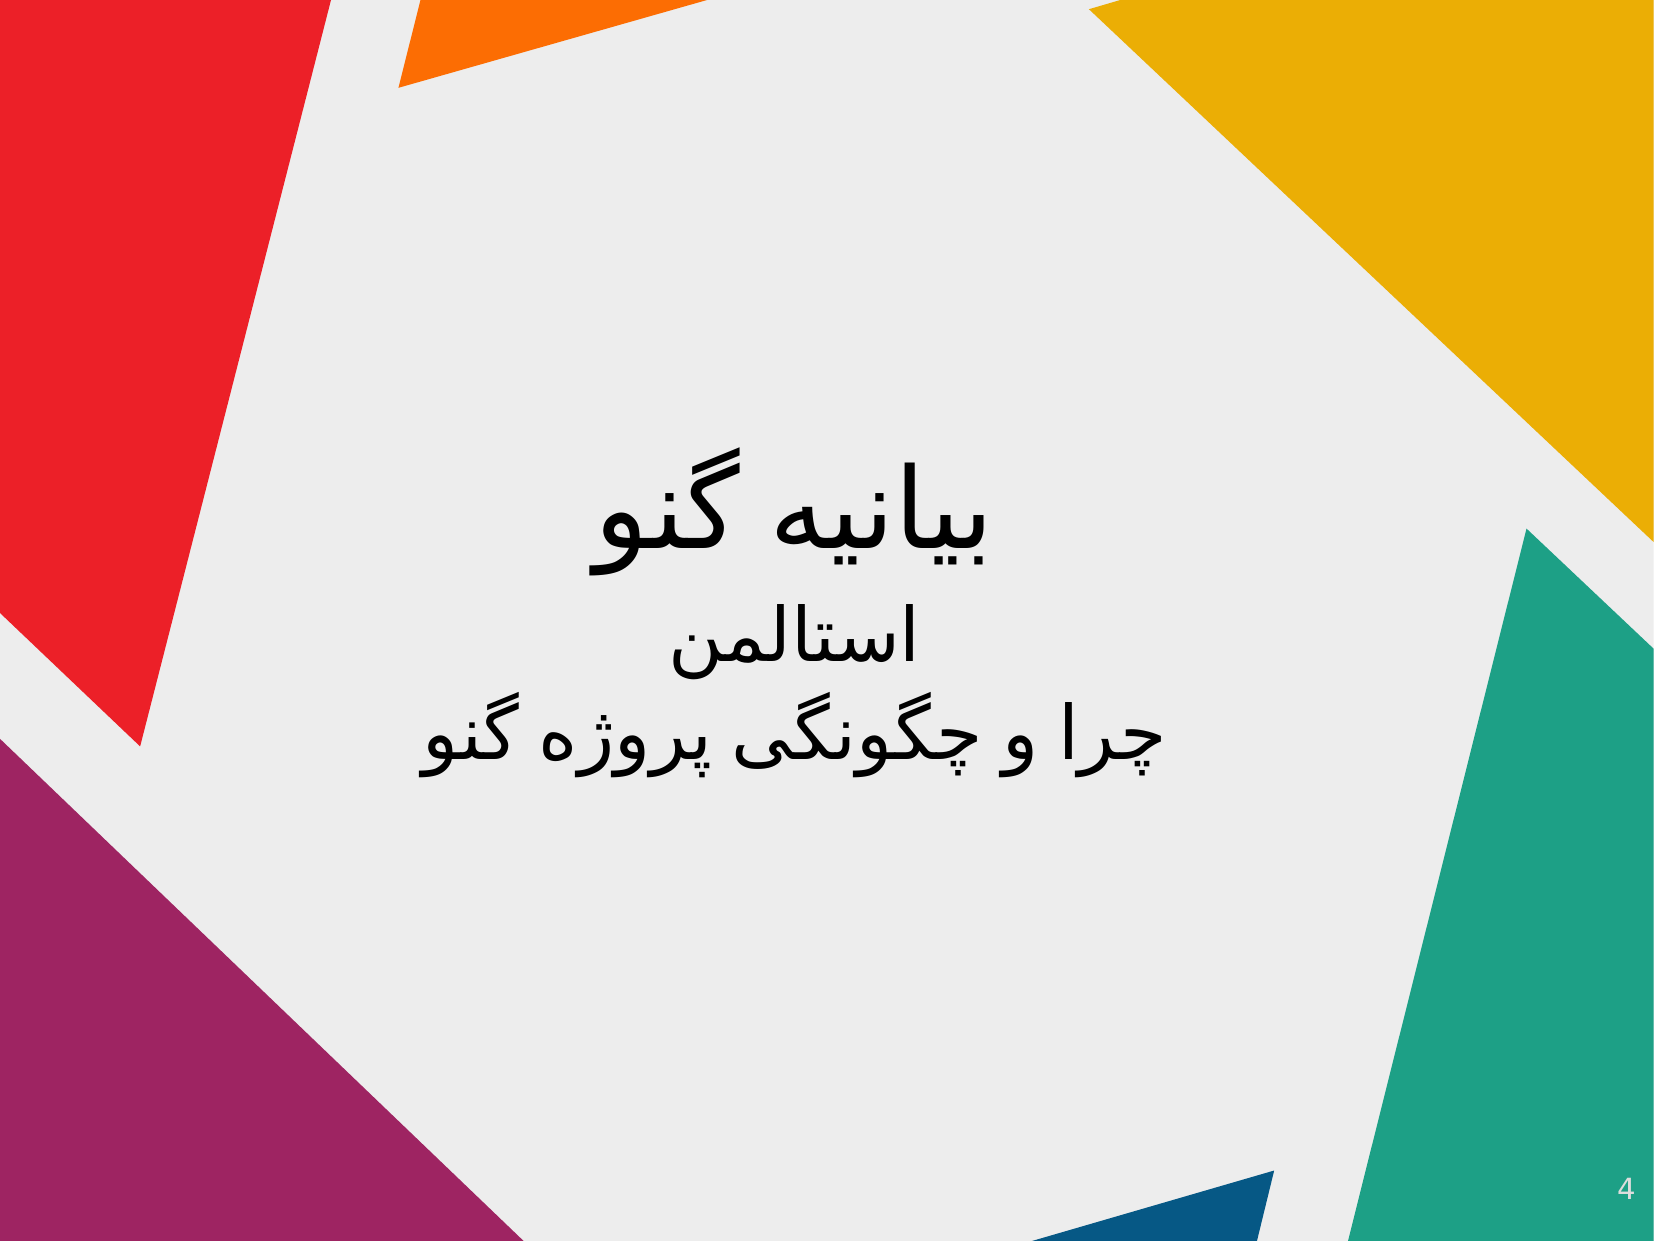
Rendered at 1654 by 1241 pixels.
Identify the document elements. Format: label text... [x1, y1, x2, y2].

text_box بیانیه گنو استالمن چرا و چگونگی پروژه گنو [240, 440, 1351, 931]
